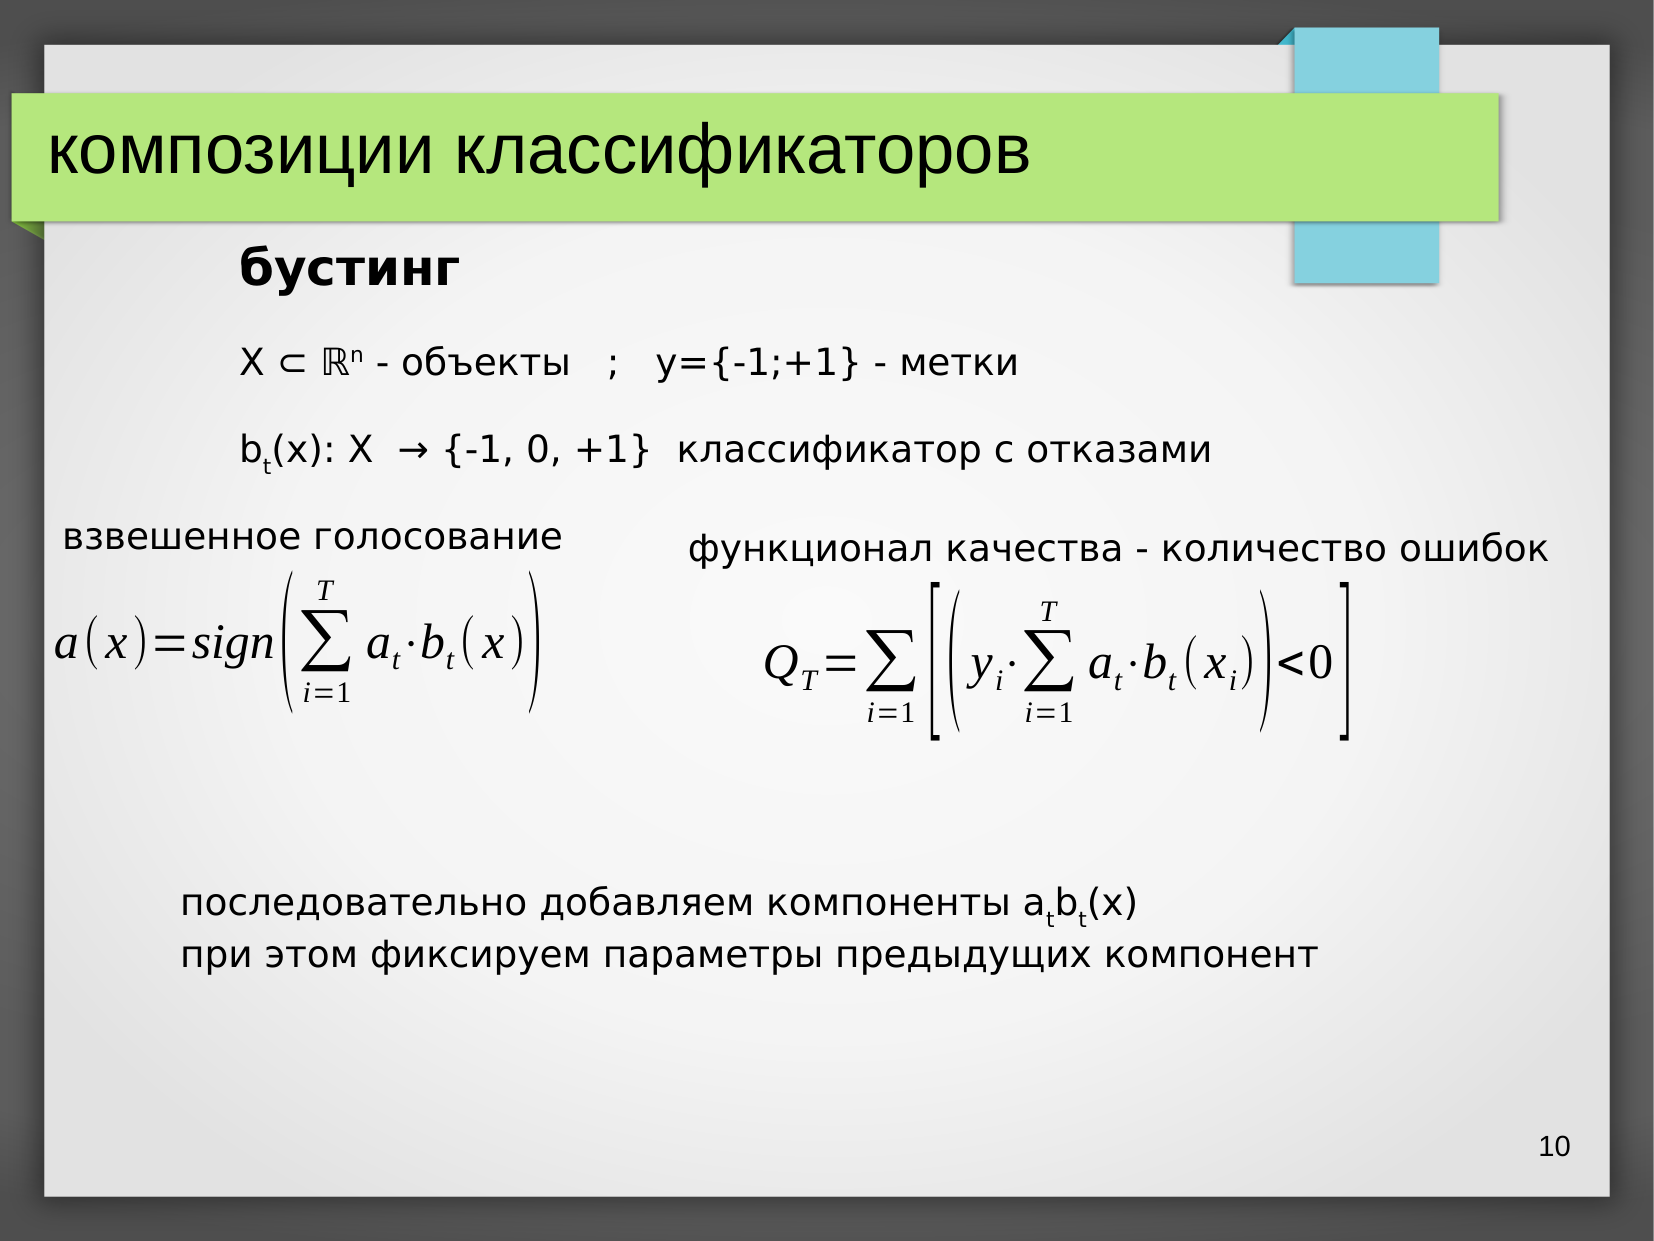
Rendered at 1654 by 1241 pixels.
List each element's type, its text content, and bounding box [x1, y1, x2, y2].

chart [47, 590, 550, 717]
chart [757, 591, 1359, 745]
text_box бустинг X ⊂ ℝn - объекты ; y={-1;+1} - метки bt(x): X → {-1, 0, +1} классификатор с отказами [224, 231, 1252, 488]
picture [0, 0, 1654, 1241]
text_box функционал качества - количество ошибок [673, 519, 1571, 591]
text_box последовательно добавляем компоненты atbt(x) при этом фиксируем параметры предыдущих компонент [165, 873, 1548, 984]
text_box взвешенное голосование [47, 507, 674, 590]
title композиции классификаторов [47, 109, 1501, 189]
